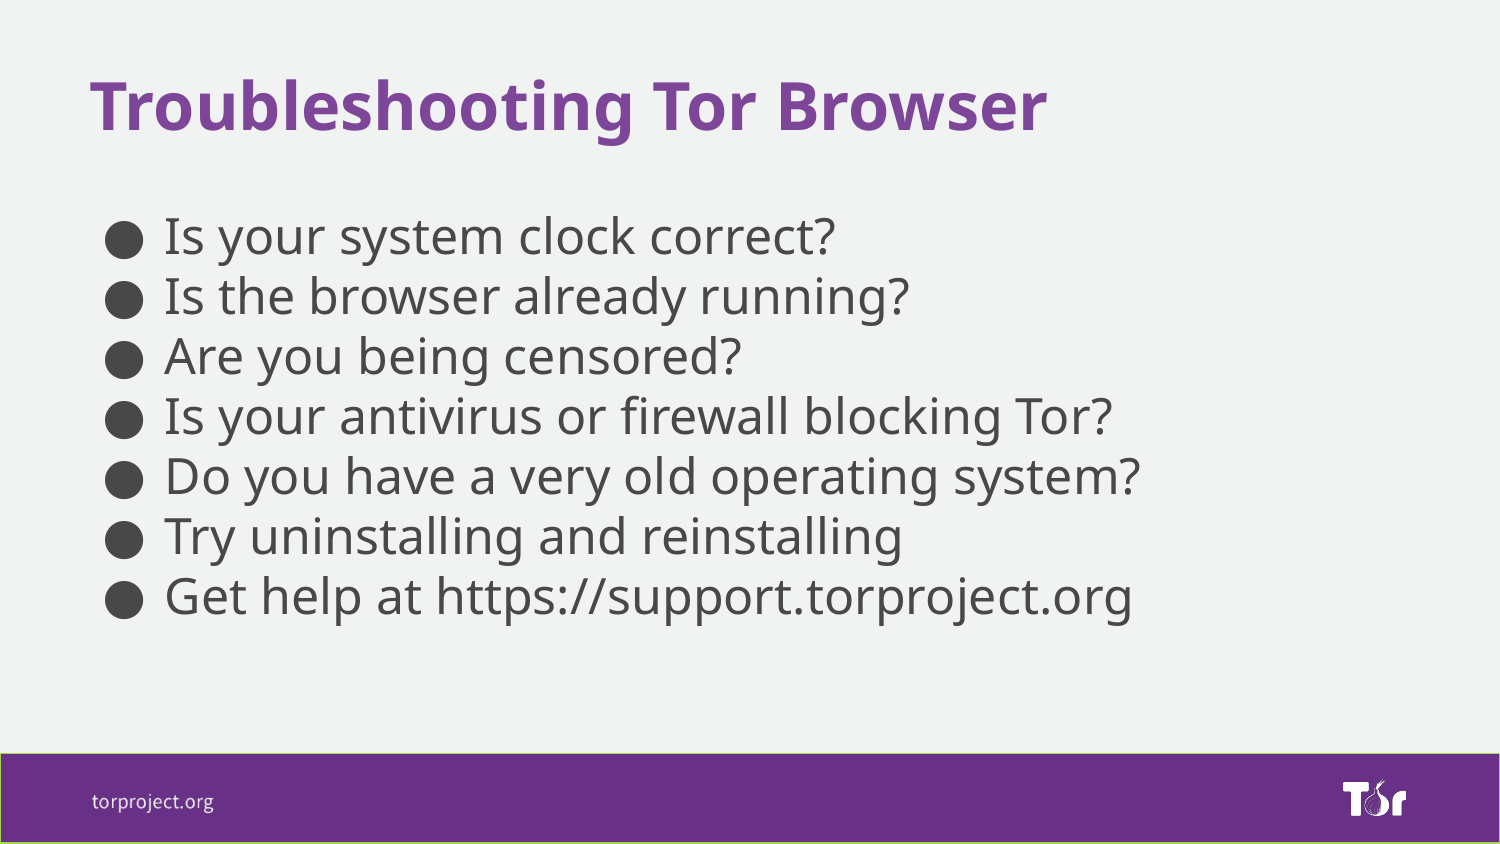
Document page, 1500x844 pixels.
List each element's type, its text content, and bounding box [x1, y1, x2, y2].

text_box Troubleshooting Tor Browser [75, 33, 1425, 174]
text_box Is your system clock correct? Is the browser already running? Are you being censored? Is your antivirus or firewall blocking Tor? Do you have a very old operating system? Try uninstalling and reinstalling Get help at https://support.torproject.org [75, 196, 1425, 754]
picture [1343, 778, 1406, 816]
picture [75, 780, 604, 821]
